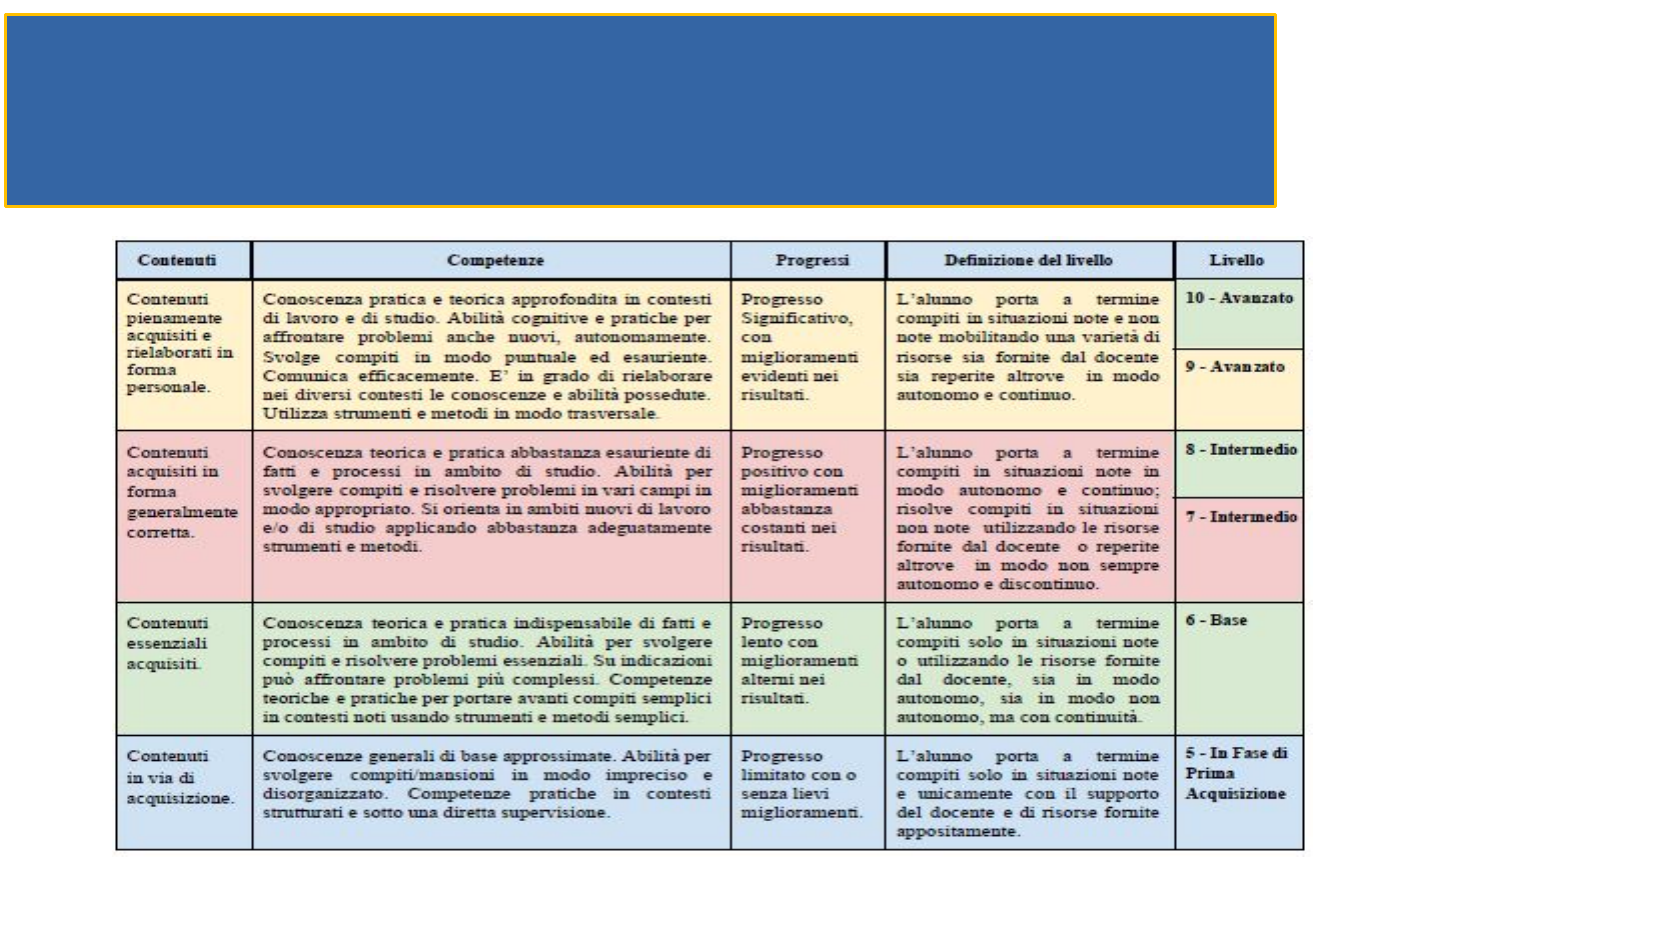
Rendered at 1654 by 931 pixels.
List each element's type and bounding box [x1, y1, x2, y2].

picture [112, 236, 1313, 857]
